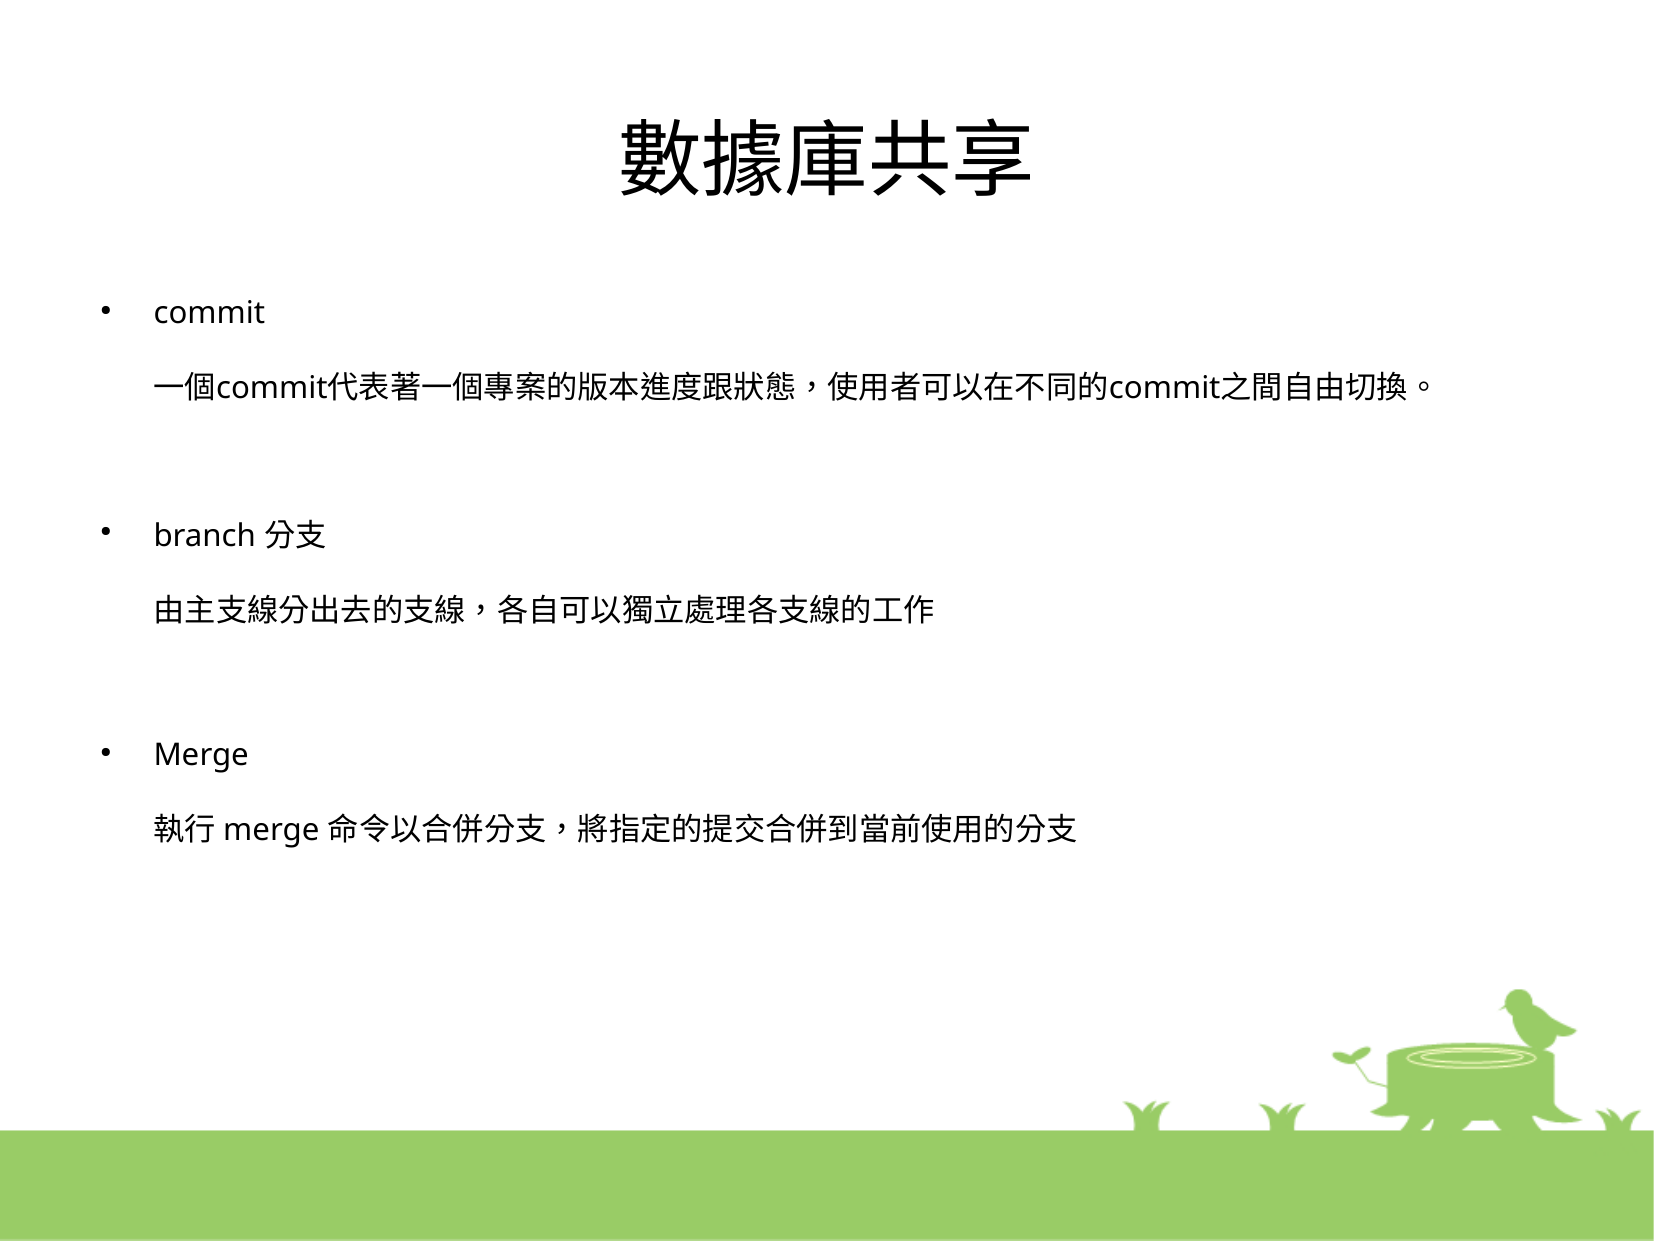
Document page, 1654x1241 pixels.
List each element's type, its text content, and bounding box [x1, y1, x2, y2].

title 數據庫共享 [82, 49, 1571, 257]
picture [0, 0, 1654, 1241]
list commit 一個commit代表著一個專案的版本進度跟狀態，使用者可以在不同的commit之間自由切換。 branch 分支 由主支線分出去的支線，各自可以獨立處理各支線的工作 Merge 執行 merge 命令以合併分支，將指定的提交合併到當前使用的分支 [82, 290, 1571, 1010]
